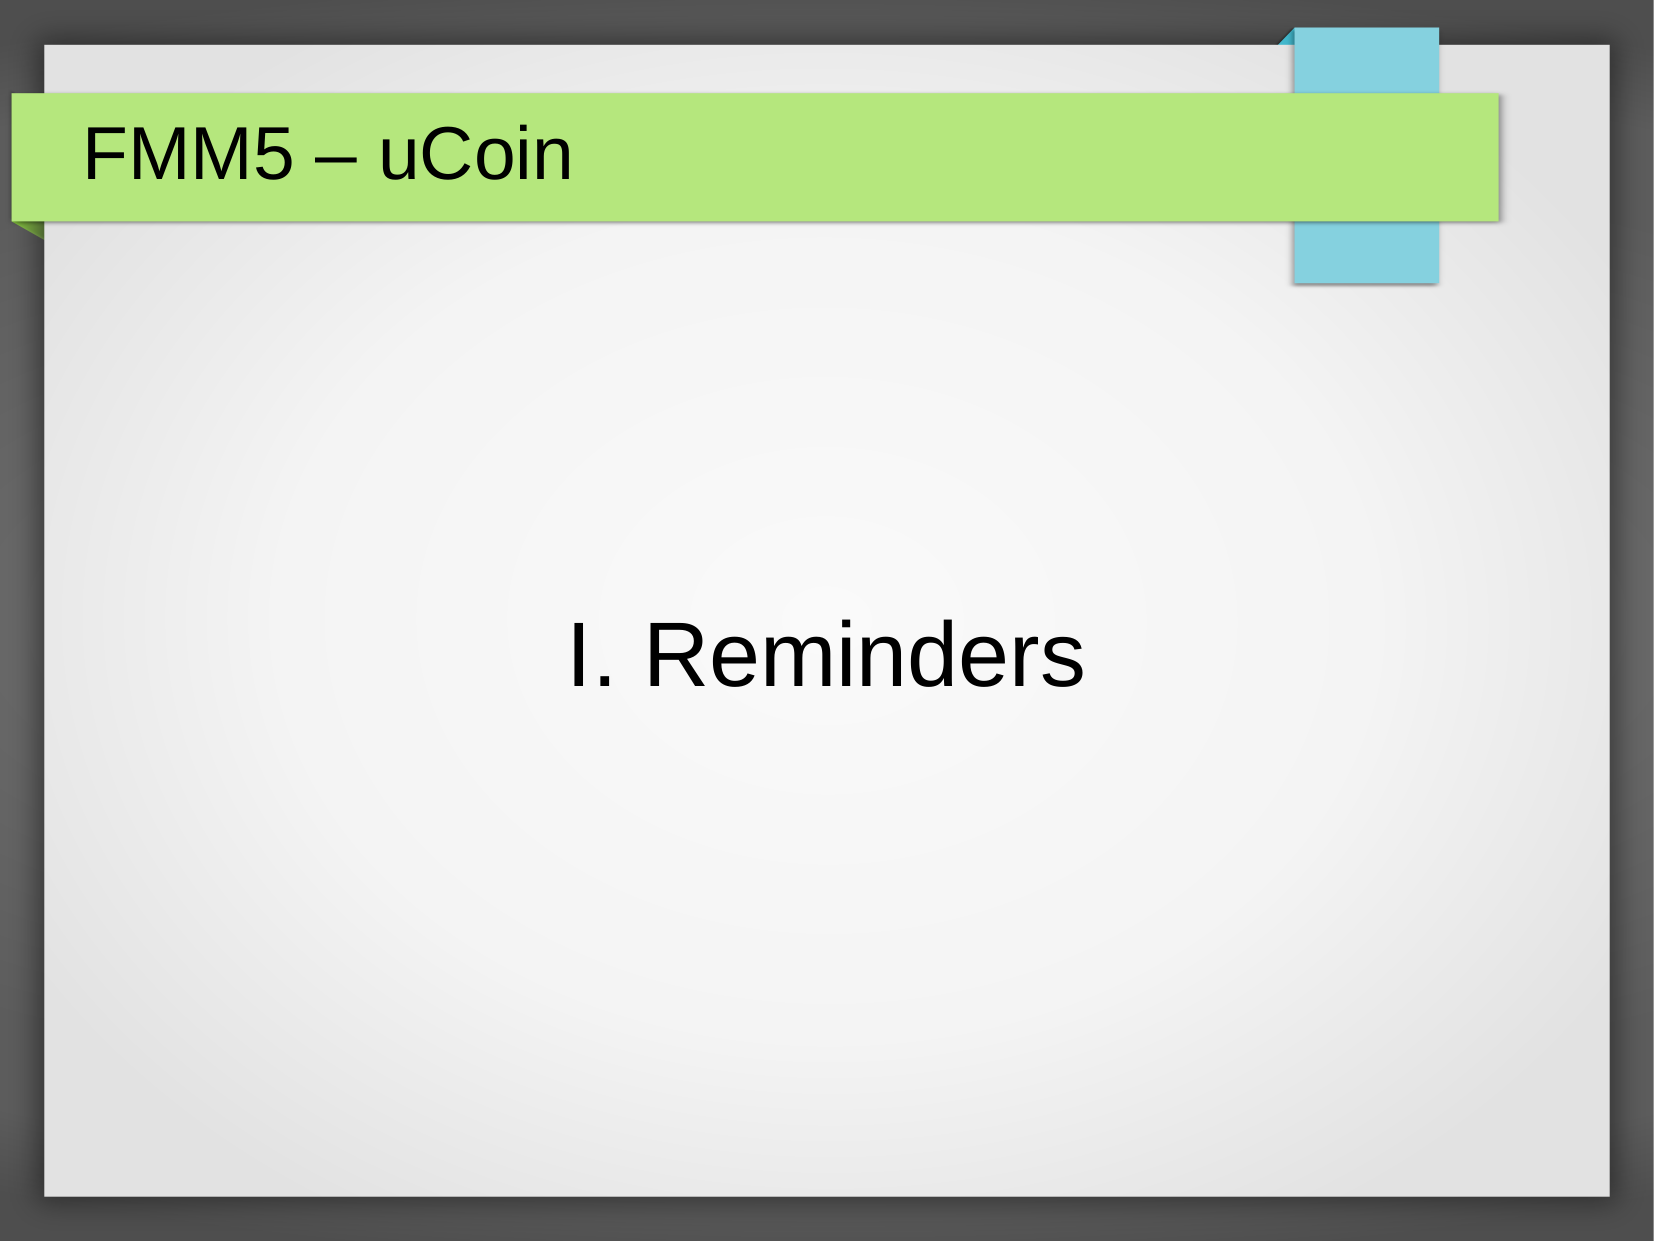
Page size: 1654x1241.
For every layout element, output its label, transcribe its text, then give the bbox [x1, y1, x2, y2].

list I. Reminders [82, 295, 1571, 1015]
picture [0, 0, 1654, 1241]
title FMM5 – uCoin [82, 94, 1264, 213]
